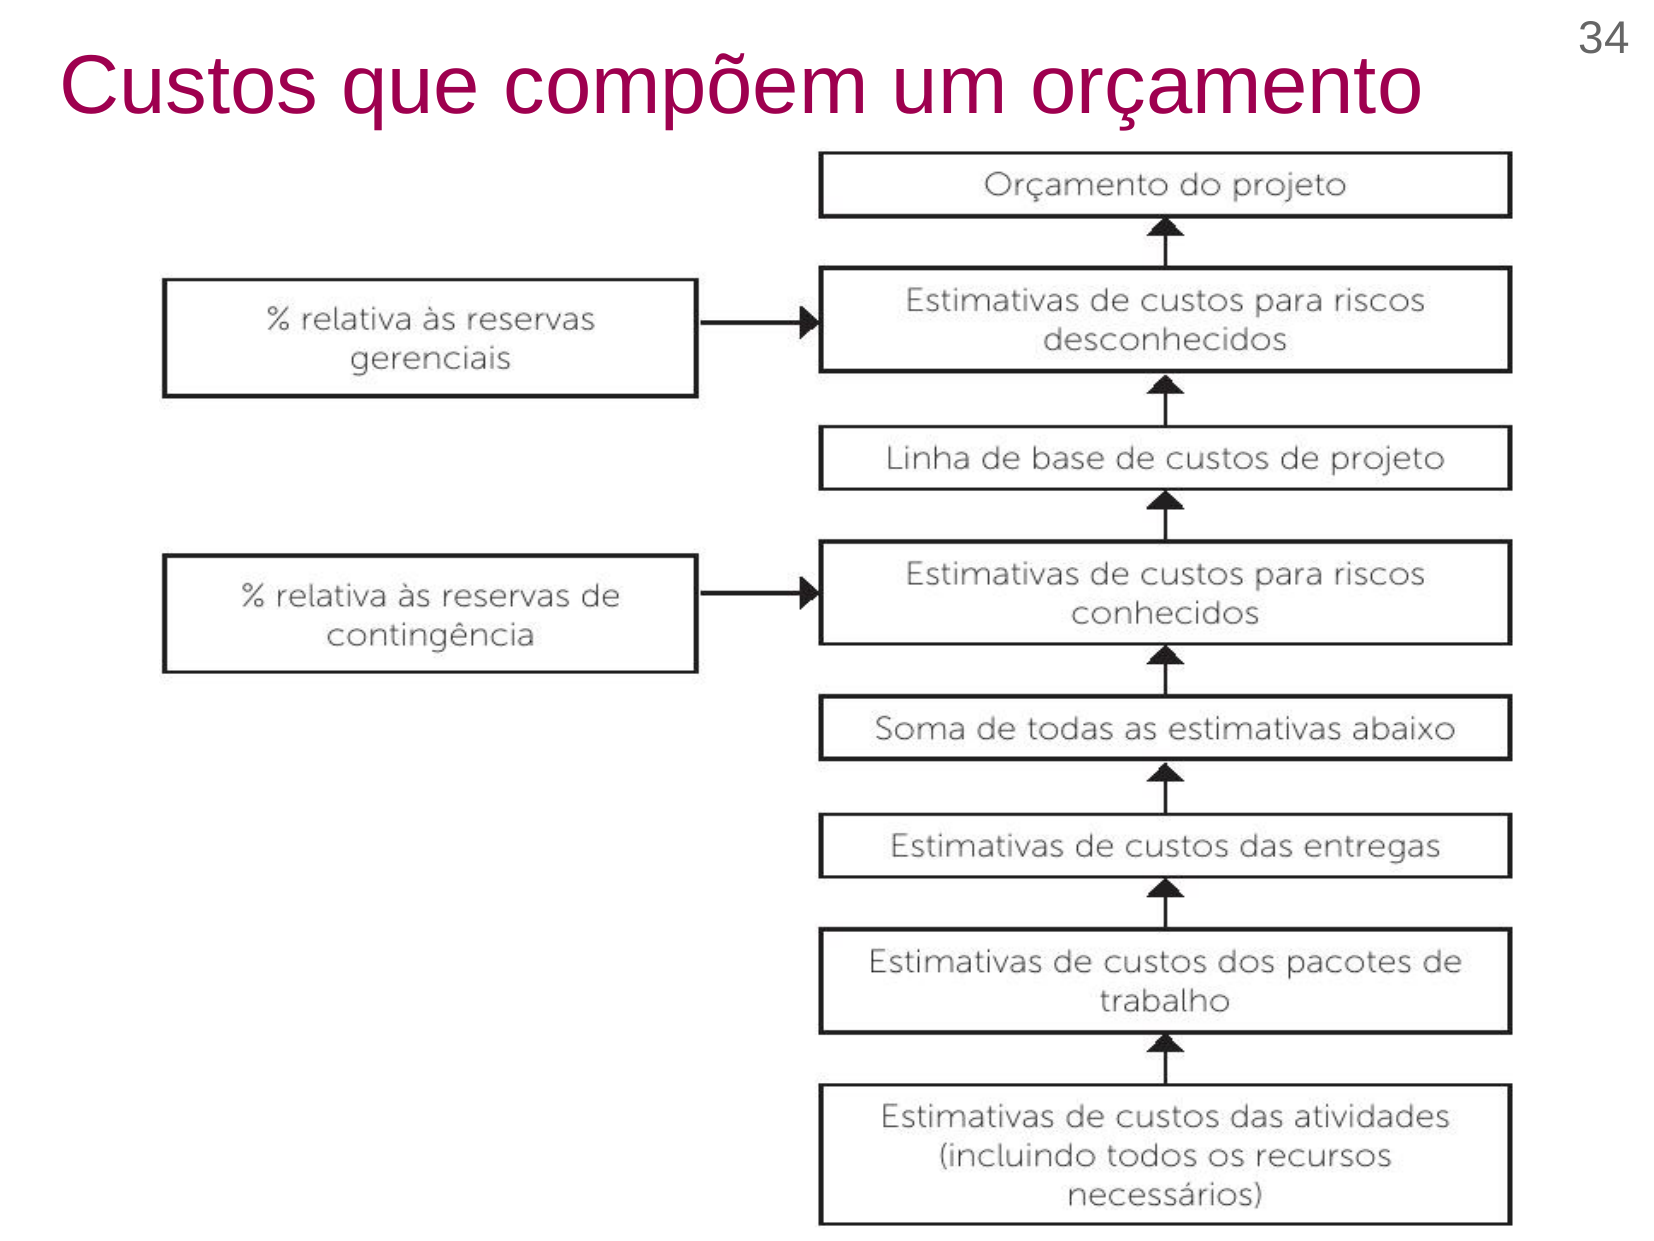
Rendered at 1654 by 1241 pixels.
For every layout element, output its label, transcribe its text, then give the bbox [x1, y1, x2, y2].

title Custos que compõem um orçamento [59, 29, 1595, 148]
picture [159, 147, 1518, 1229]
